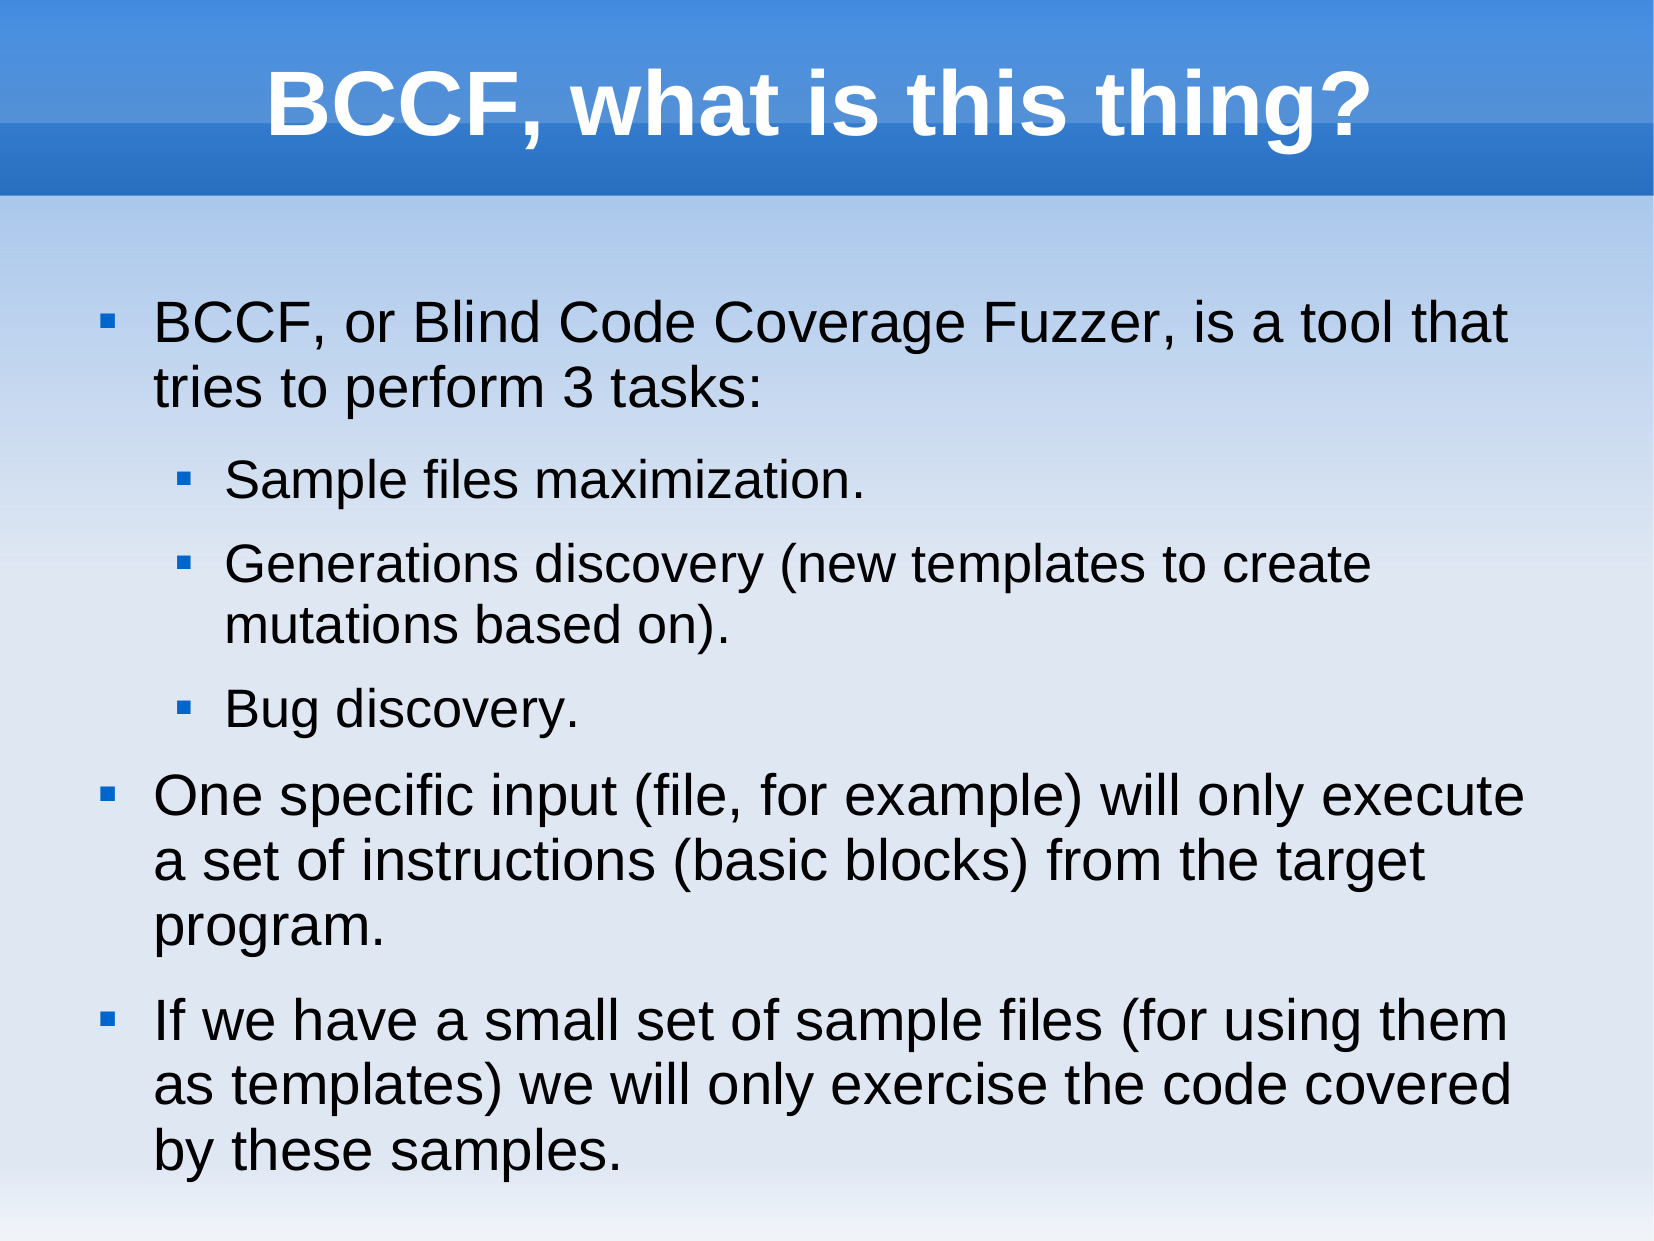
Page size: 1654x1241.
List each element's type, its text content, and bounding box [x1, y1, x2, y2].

picture [0, 0, 1654, 1241]
title BCCF, what is this thing? [76, 0, 1565, 208]
list BCCF, or Blind Code Coverage Fuzzer, is a tool that tries to perform 3 tasks: Sample files maximization. Generations discovery (new templates to create mutations based on). Bug discovery. One specific input (file, for example) will only execute a set of instructions (basic blocks) from the target program. If we have a small set of sample files (for using them as templates) we will only exercise the code covered by these samples. [82, 290, 1571, 1183]
